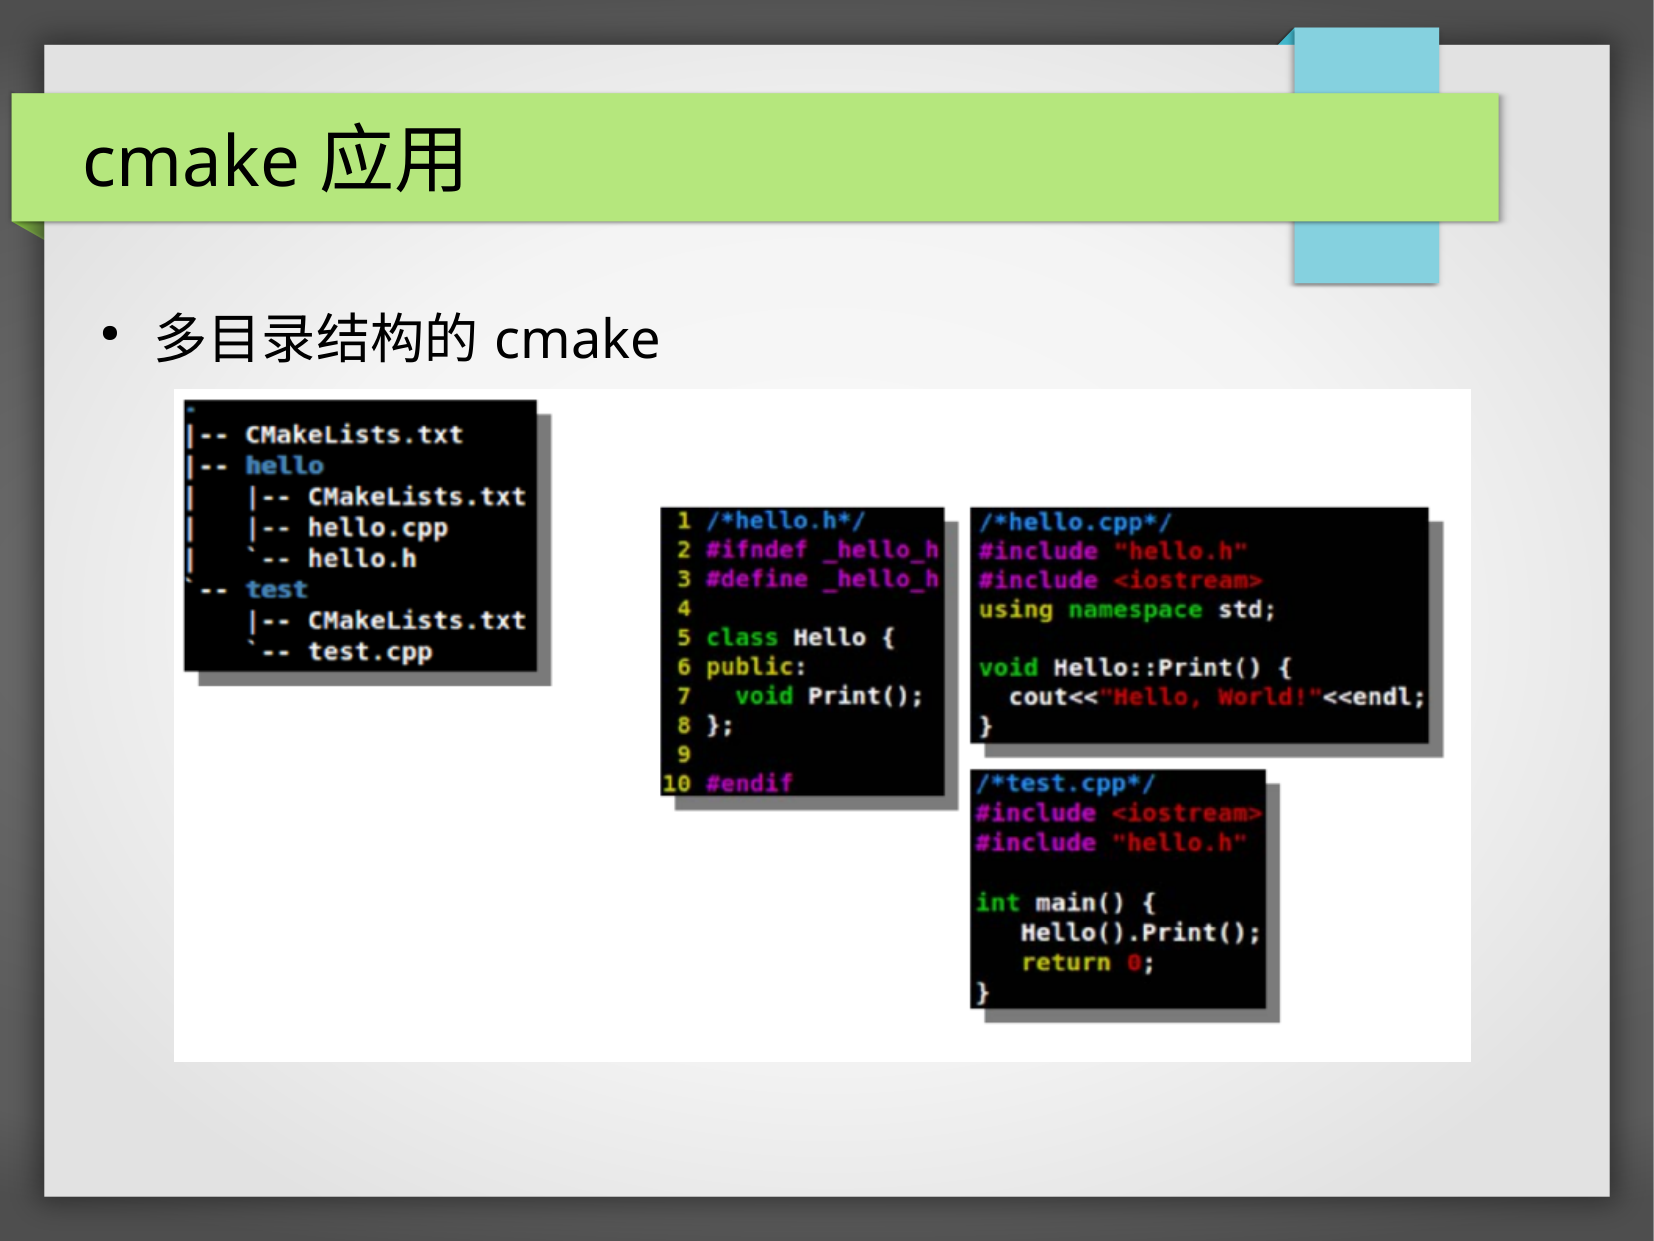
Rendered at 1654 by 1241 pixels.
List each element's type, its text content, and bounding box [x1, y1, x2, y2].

title cmake应用 [82, 94, 1264, 213]
list 多目录结构的cmake [82, 295, 1571, 1015]
picture [0, 0, 1654, 1241]
